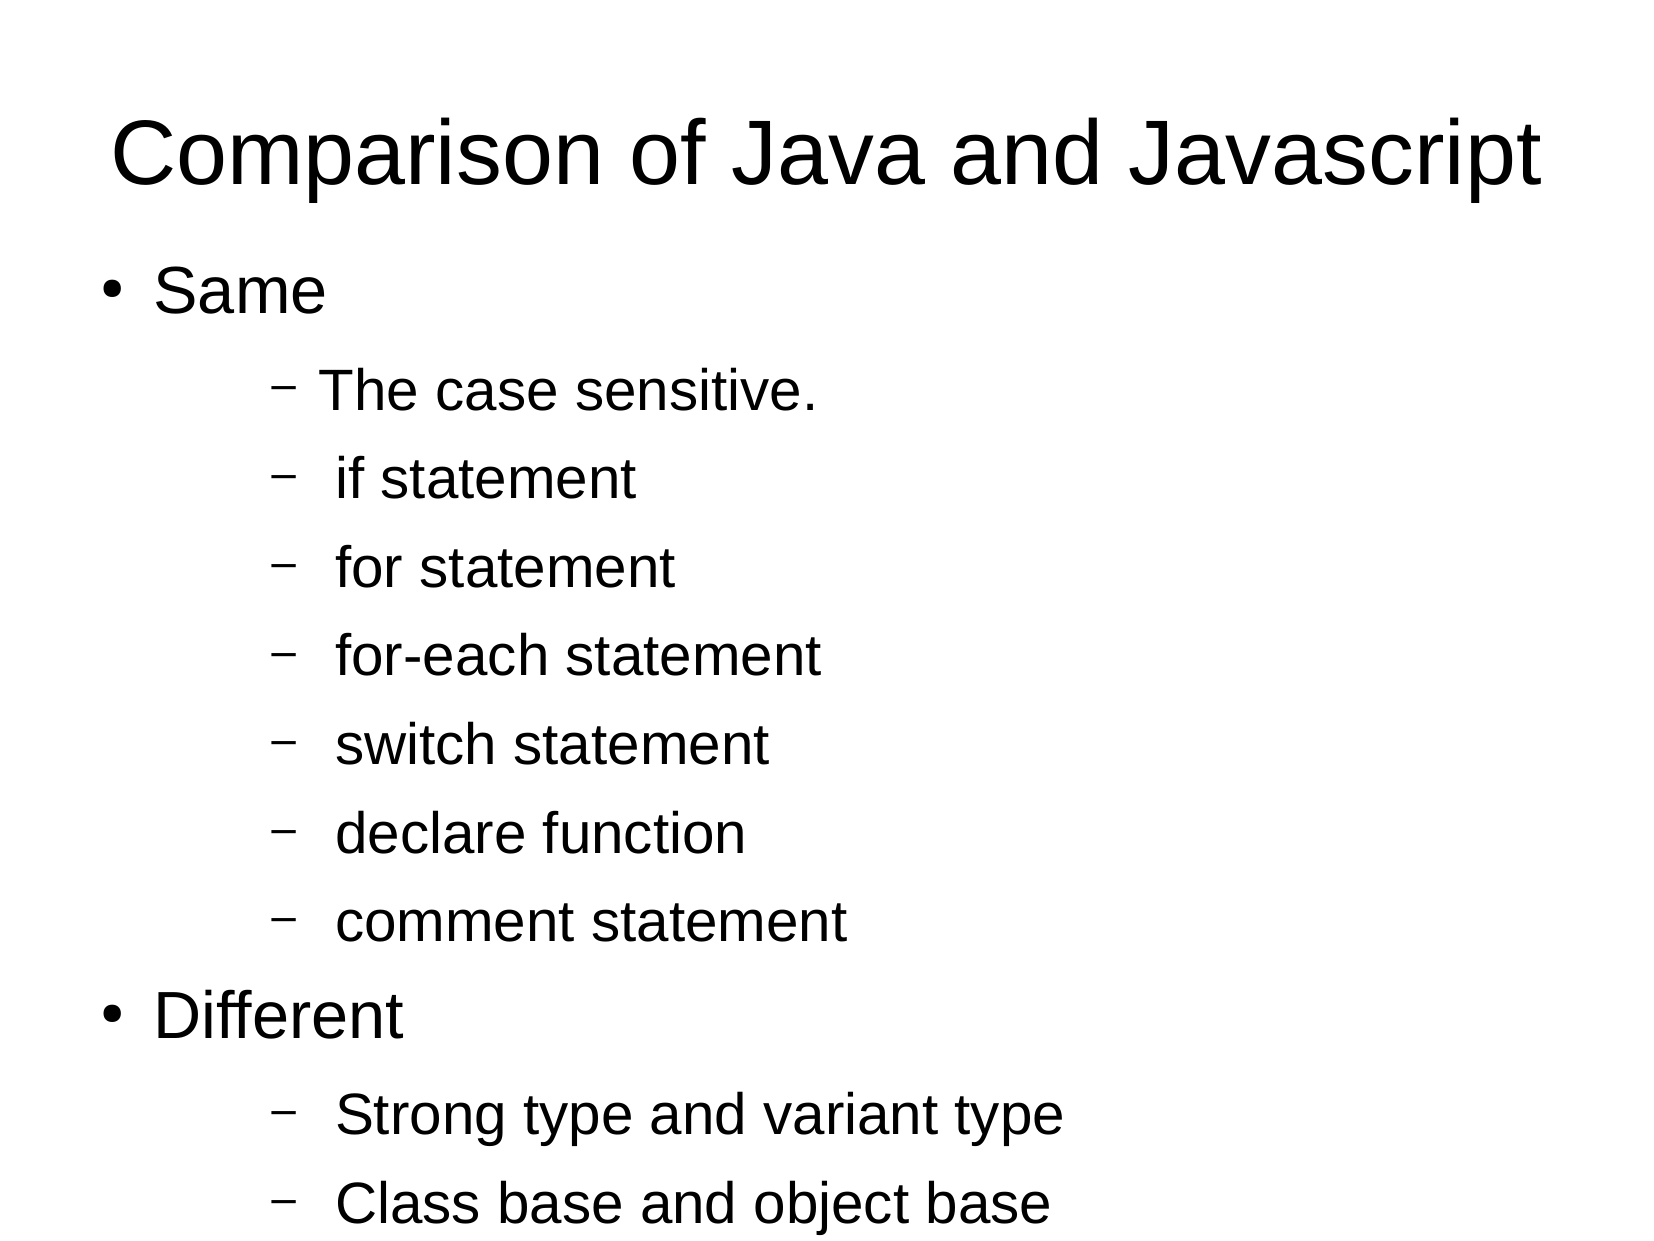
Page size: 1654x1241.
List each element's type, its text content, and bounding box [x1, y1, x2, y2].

list Same The case sensitive. if statement for statement for-each statement switch statement declare function comment statement Different Strong type and variant type Class base and object base [82, 252, 1571, 1234]
title Comparison of Java and Javascript [82, 56, 1571, 250]
